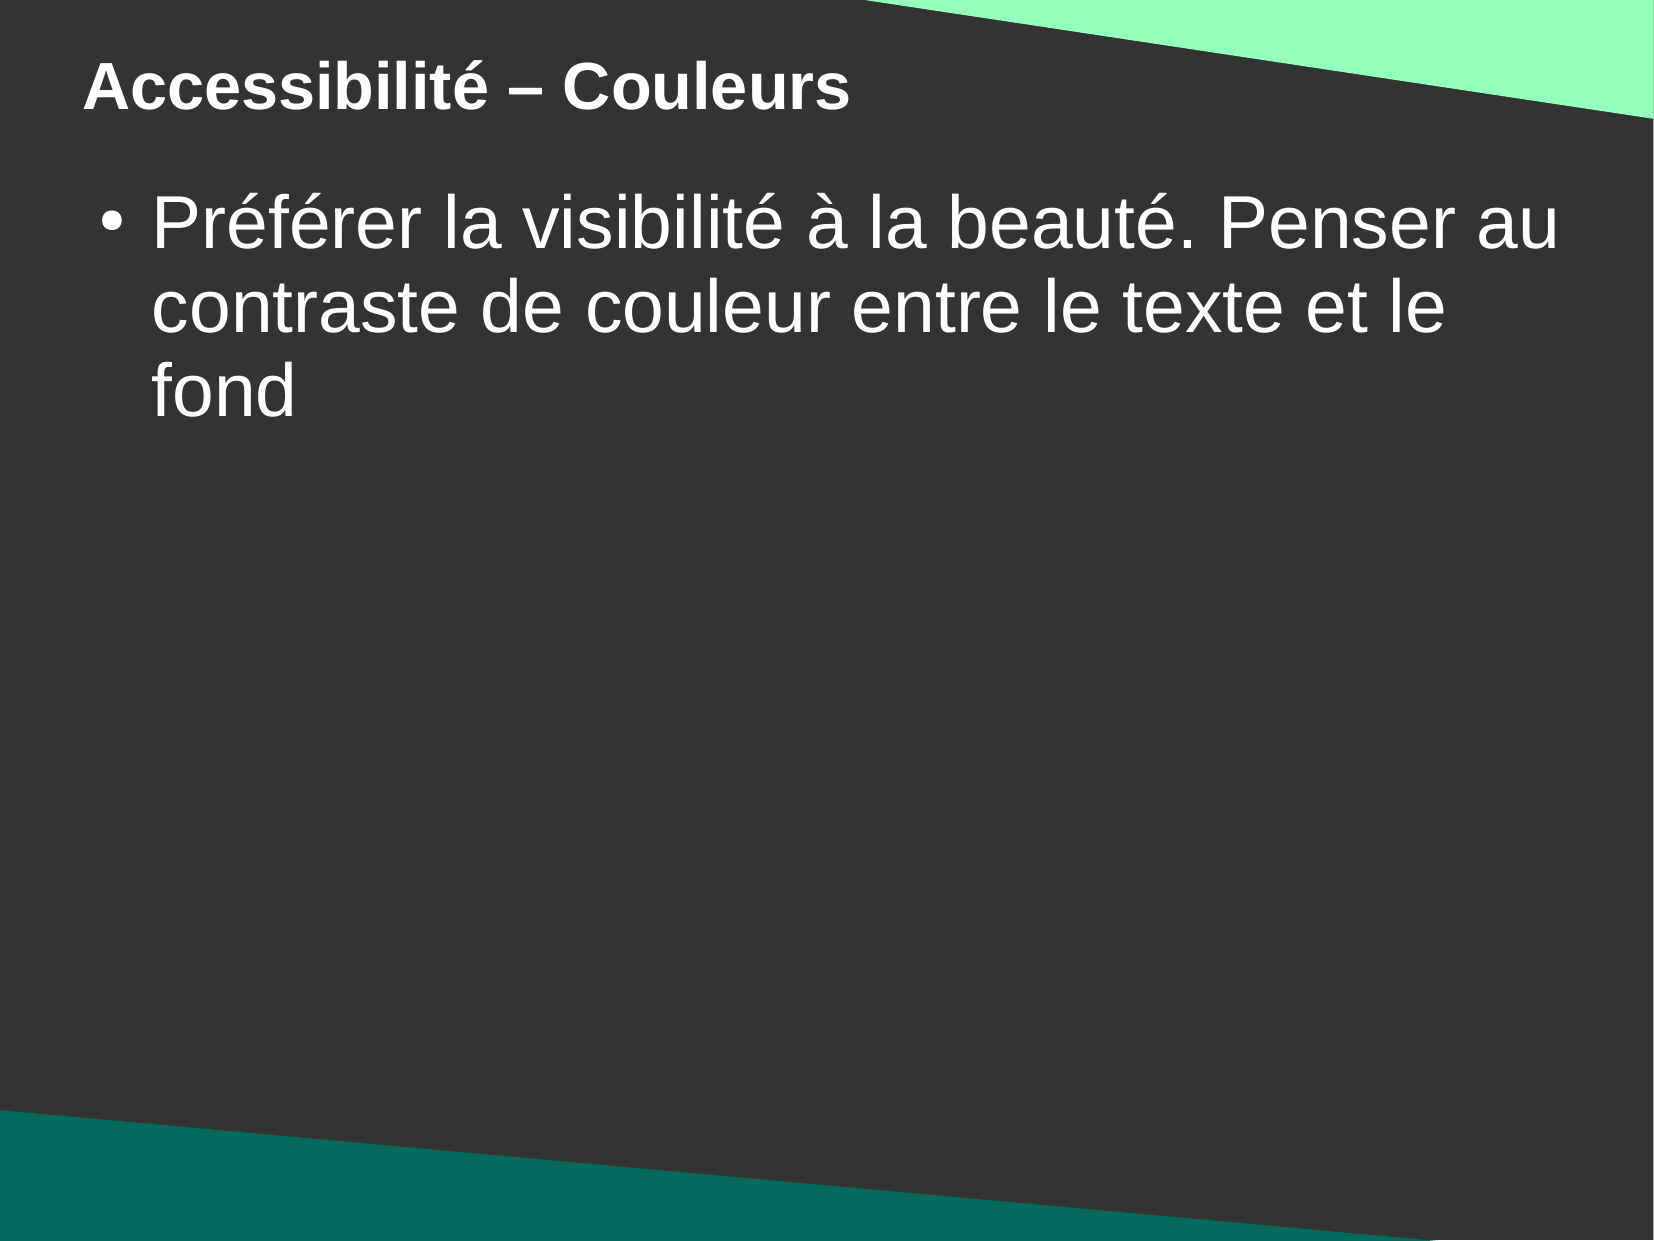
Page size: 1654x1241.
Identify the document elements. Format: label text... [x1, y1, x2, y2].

title Accessibilité – Couleurs [82, 49, 1571, 152]
list Préférer la visibilité à la beauté. Penser au contraste de couleur entre le texte et le fond [80, 180, 1605, 1052]
text_box [864, 0, 1654, 119]
